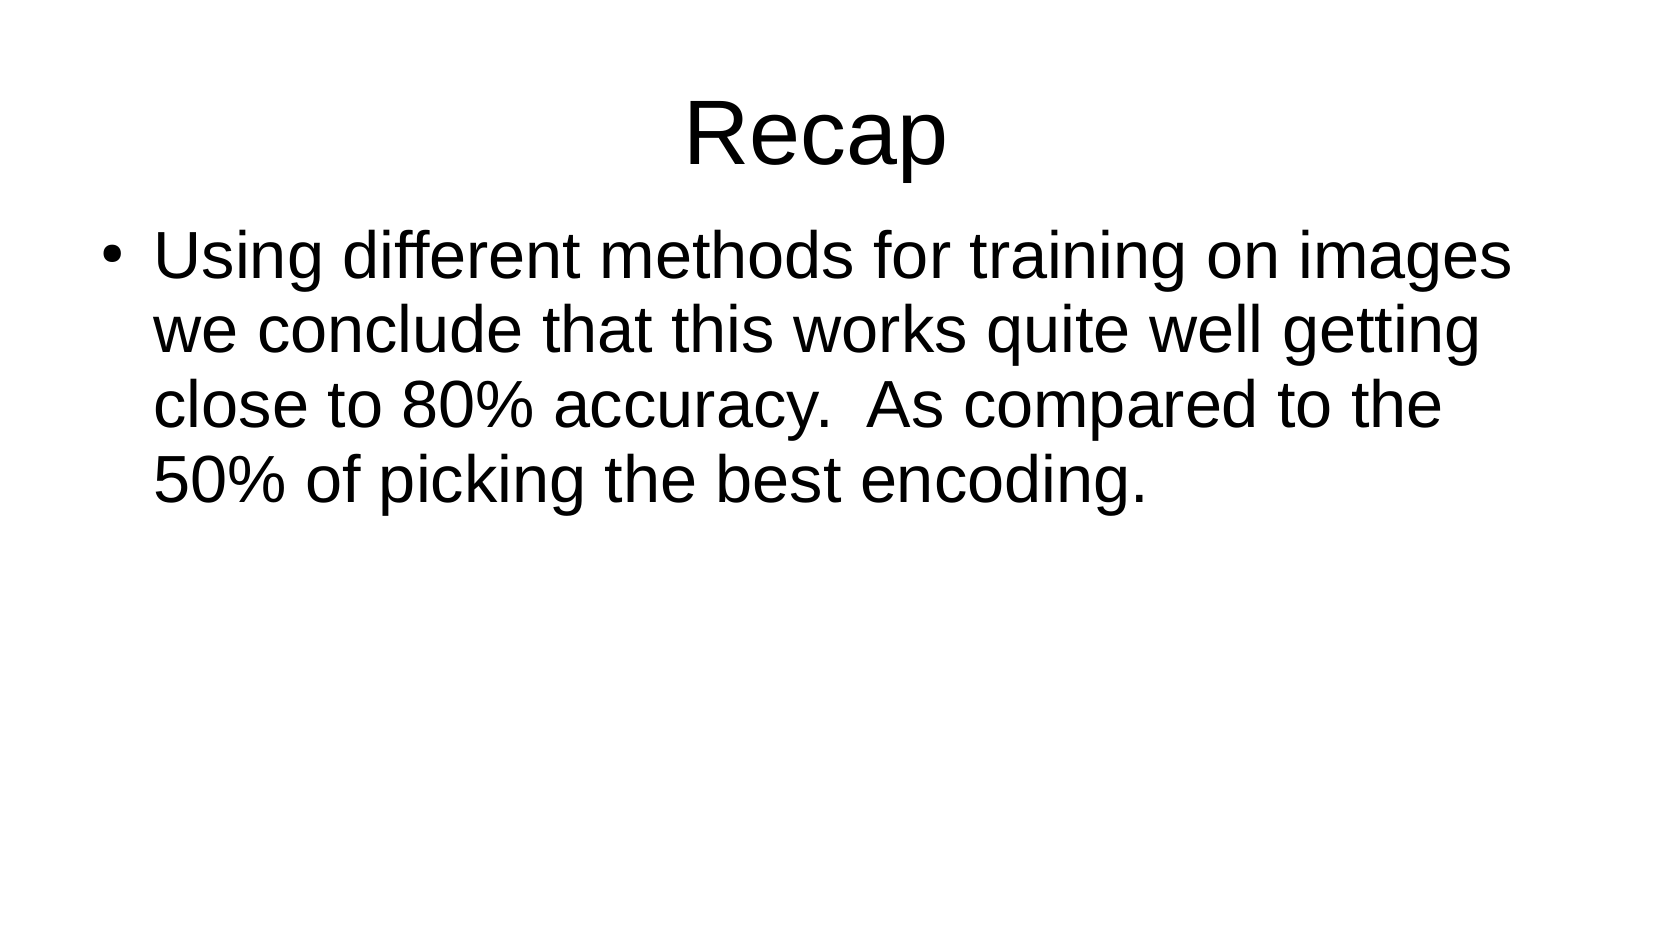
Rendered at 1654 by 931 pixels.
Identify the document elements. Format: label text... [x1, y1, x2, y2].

list Using different methods for training on images we conclude that this works quite well getting close to 80% accuracy. As compared to the 50% of picking the best encoding. [82, 217, 1571, 758]
title Recap [71, 54, 1561, 211]
